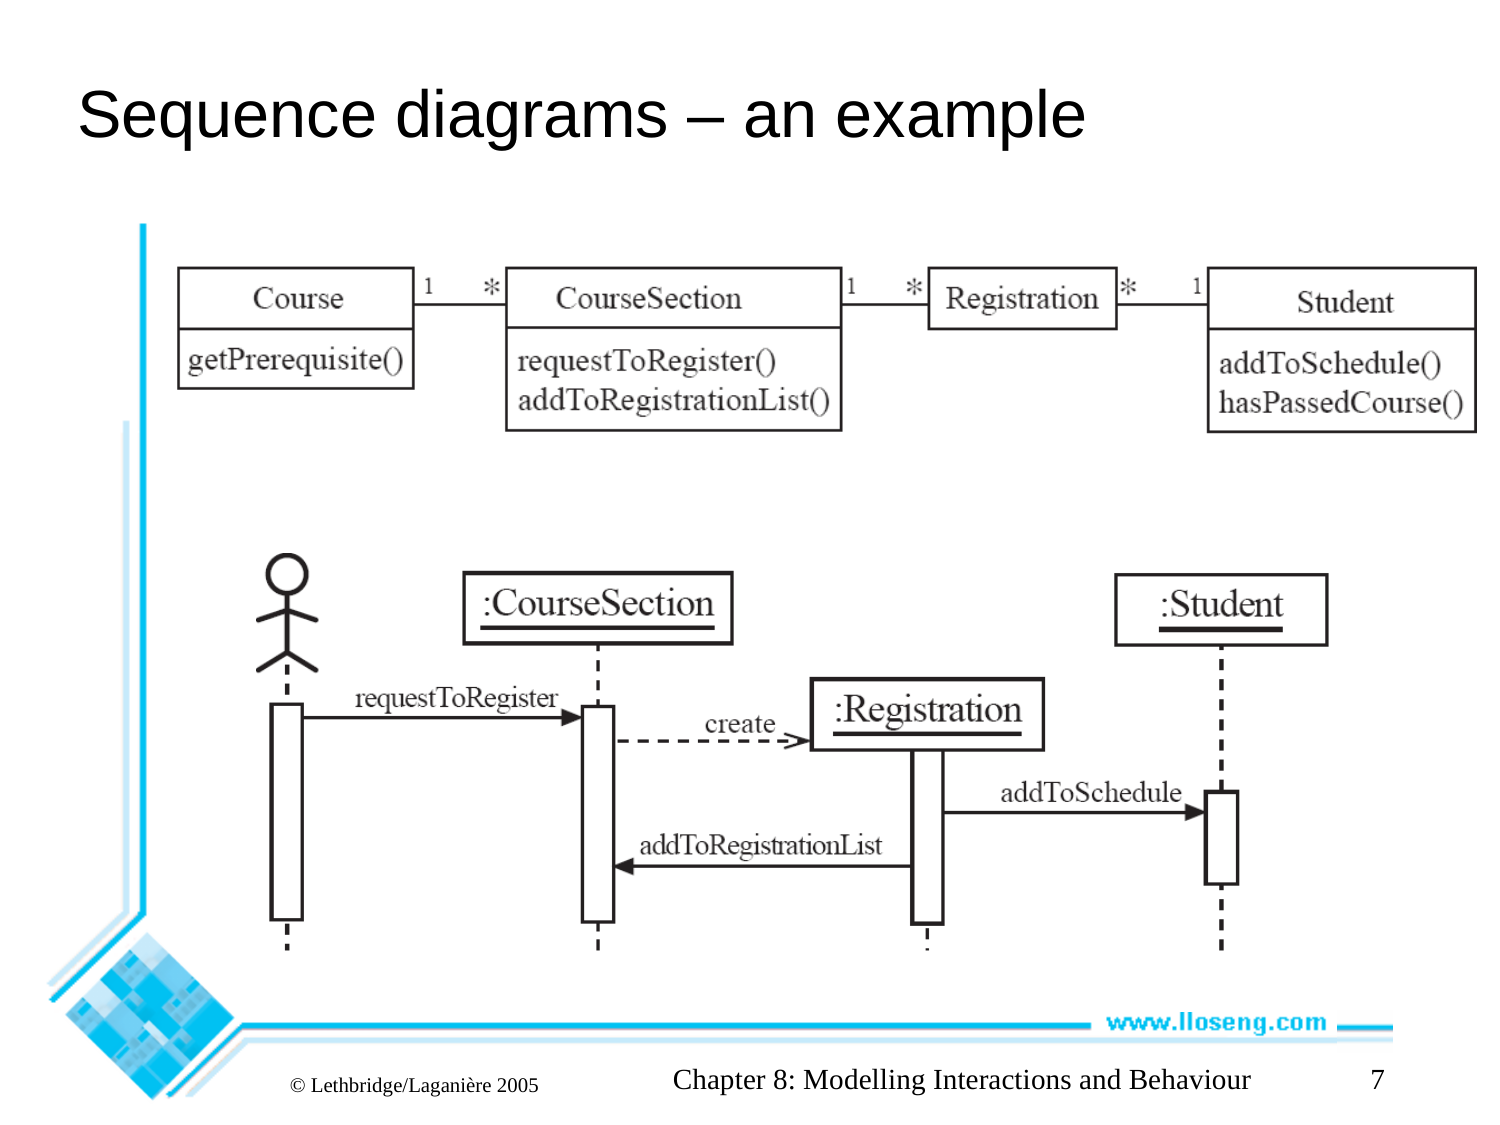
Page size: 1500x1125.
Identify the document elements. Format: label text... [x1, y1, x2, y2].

text_box © Lethbridge/Laganière 2005 [275, 1062, 601, 1125]
title Sequence diagrams – an example [62, 37, 1413, 188]
picture [176, 256, 1477, 436]
text_box <number> [1325, 1050, 1401, 1125]
text_box Chapter 8: Modelling Interactions and Behaviour [624, 1050, 1300, 1125]
picture [35, 212, 1393, 1102]
picture [256, 553, 1332, 955]
